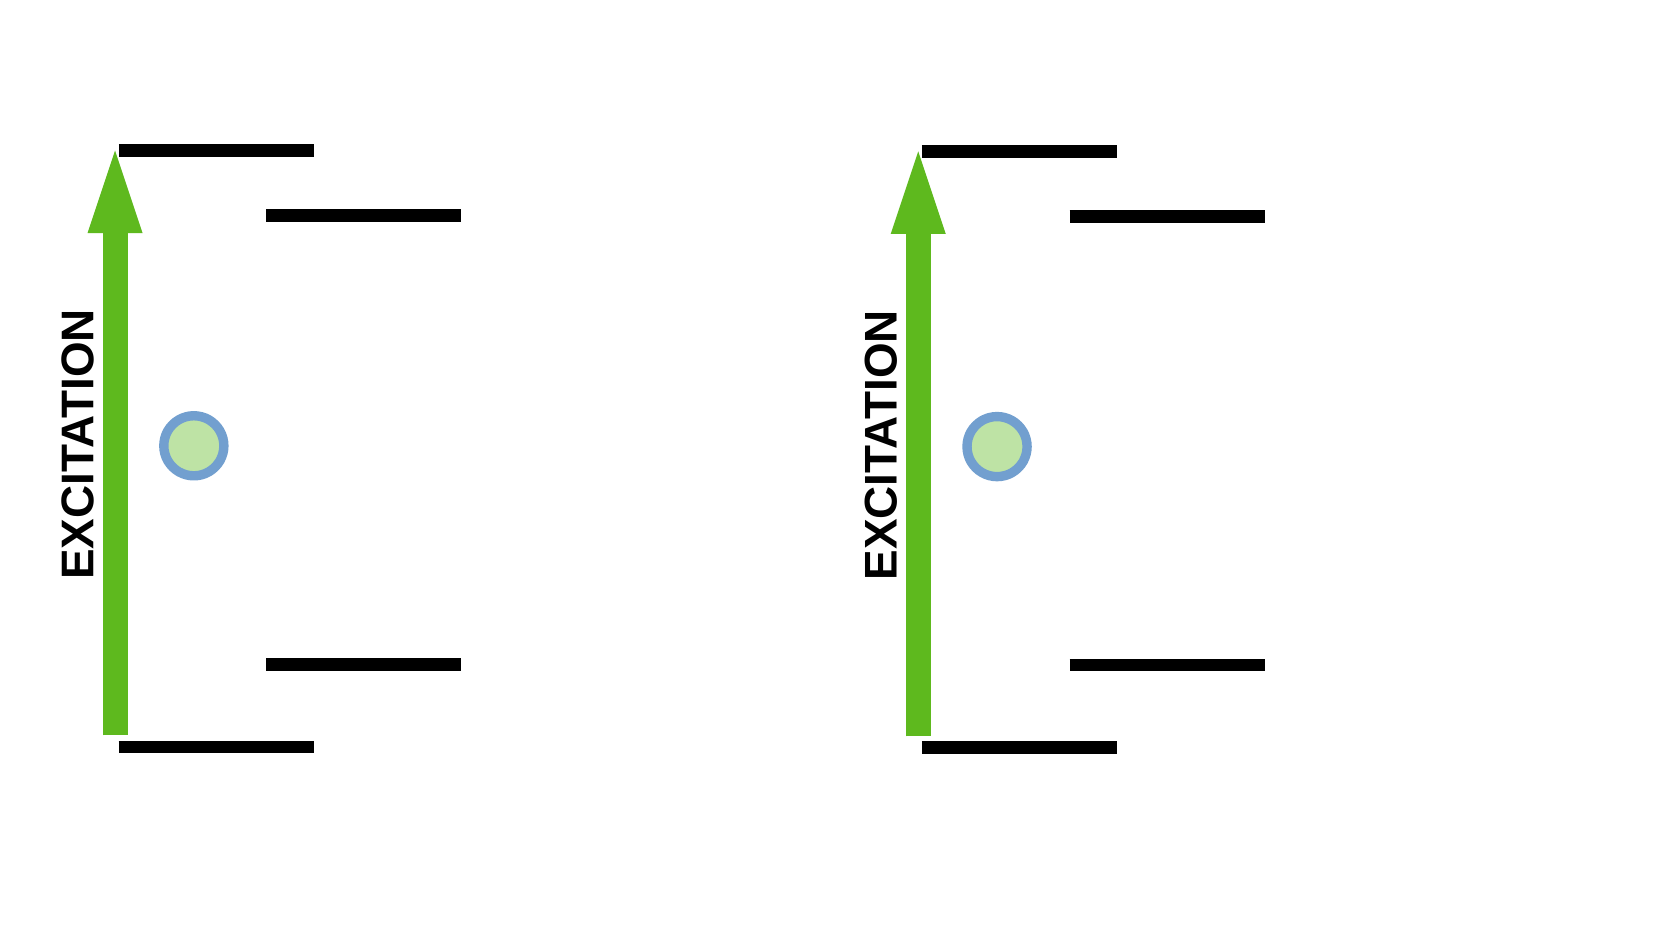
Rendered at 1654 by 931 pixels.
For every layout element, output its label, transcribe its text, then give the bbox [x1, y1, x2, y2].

text_box EXCITATION [847, 190, 914, 701]
text_box [163, 415, 224, 476]
text_box [967, 416, 1028, 477]
text_box EXCITATION [44, 189, 111, 700]
